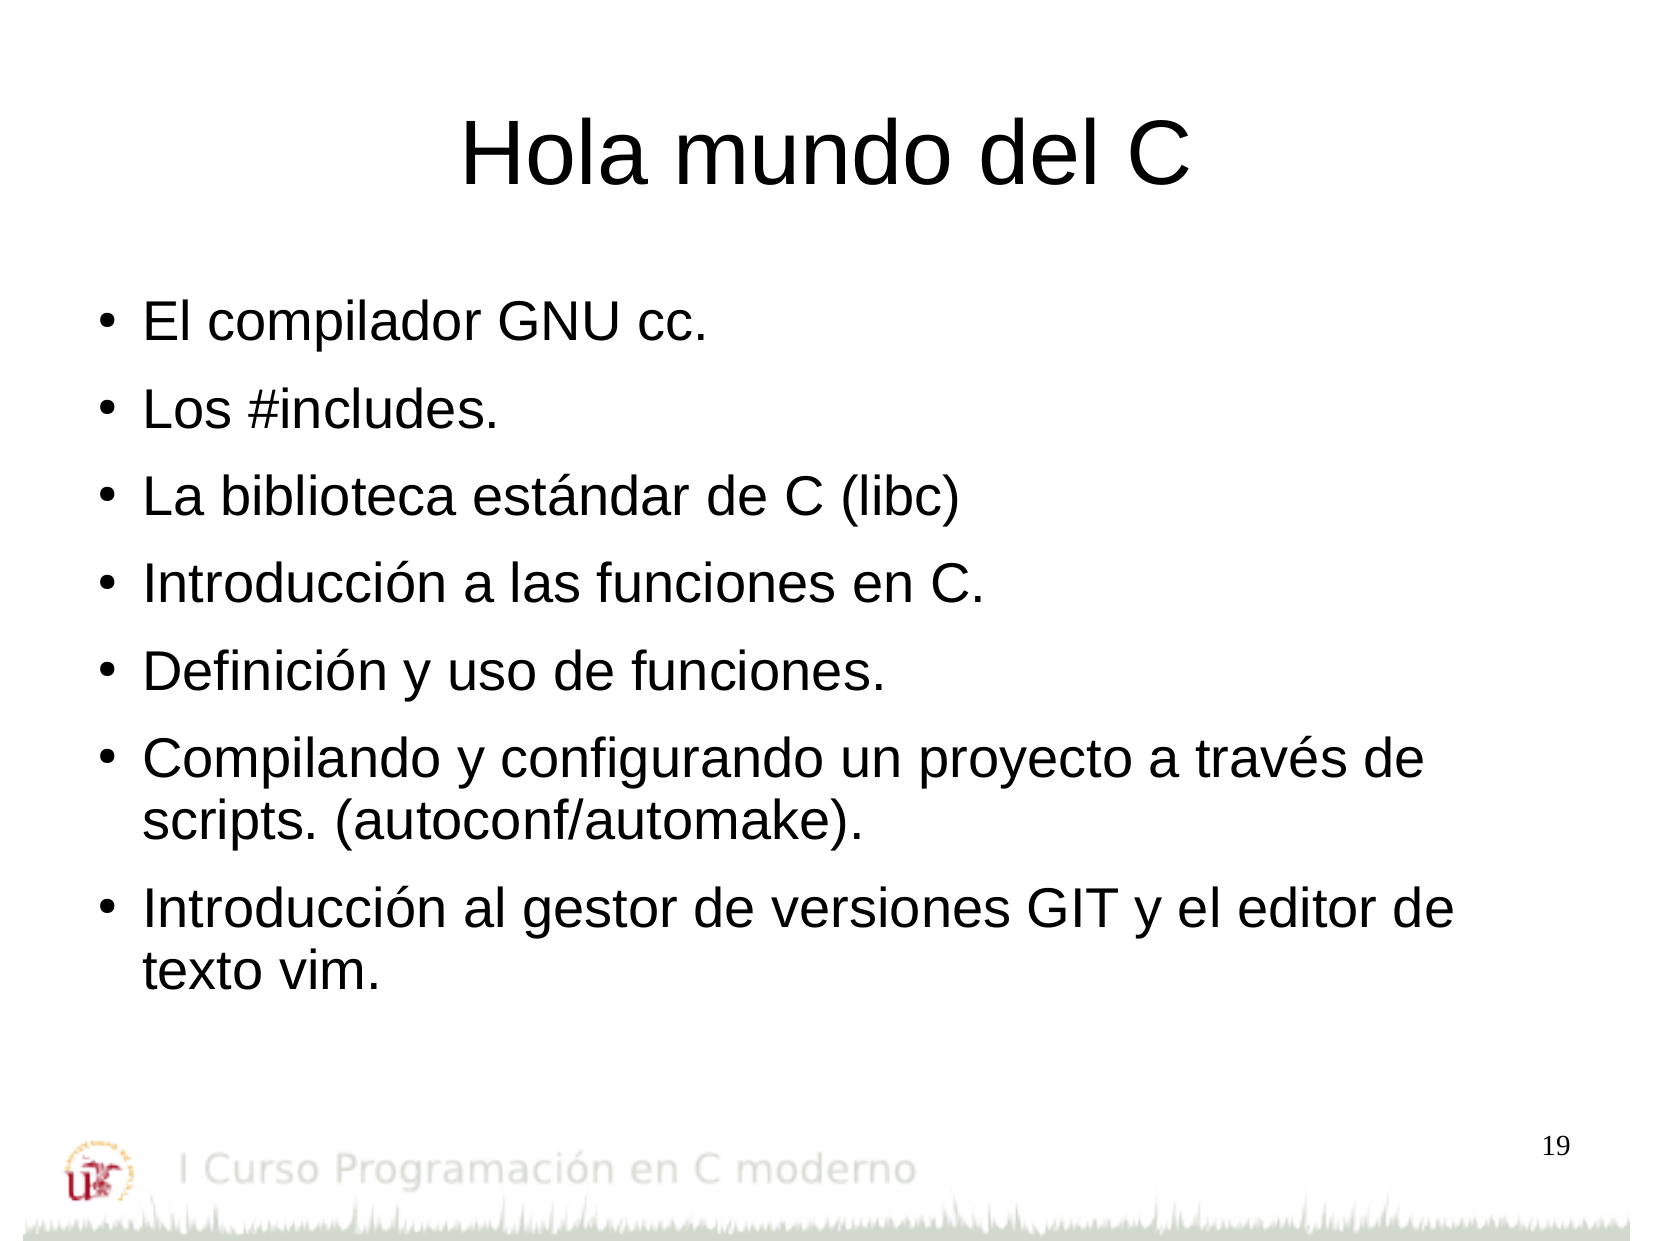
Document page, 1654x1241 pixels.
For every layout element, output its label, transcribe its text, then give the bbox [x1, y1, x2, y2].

list El compilador GNU cc. Los #includes. La biblioteca estándar de C (libc) Introducción a las funciones en C. Definición y uso de funciones. Compilando y configurando un proyecto a través de scripts. (autoconf/automake). Introducción al gestor de versiones GIT y el editor de texto vim. [82, 290, 1538, 1010]
picture [23, 1136, 1630, 1241]
title Hola mundo del C [82, 49, 1571, 257]
